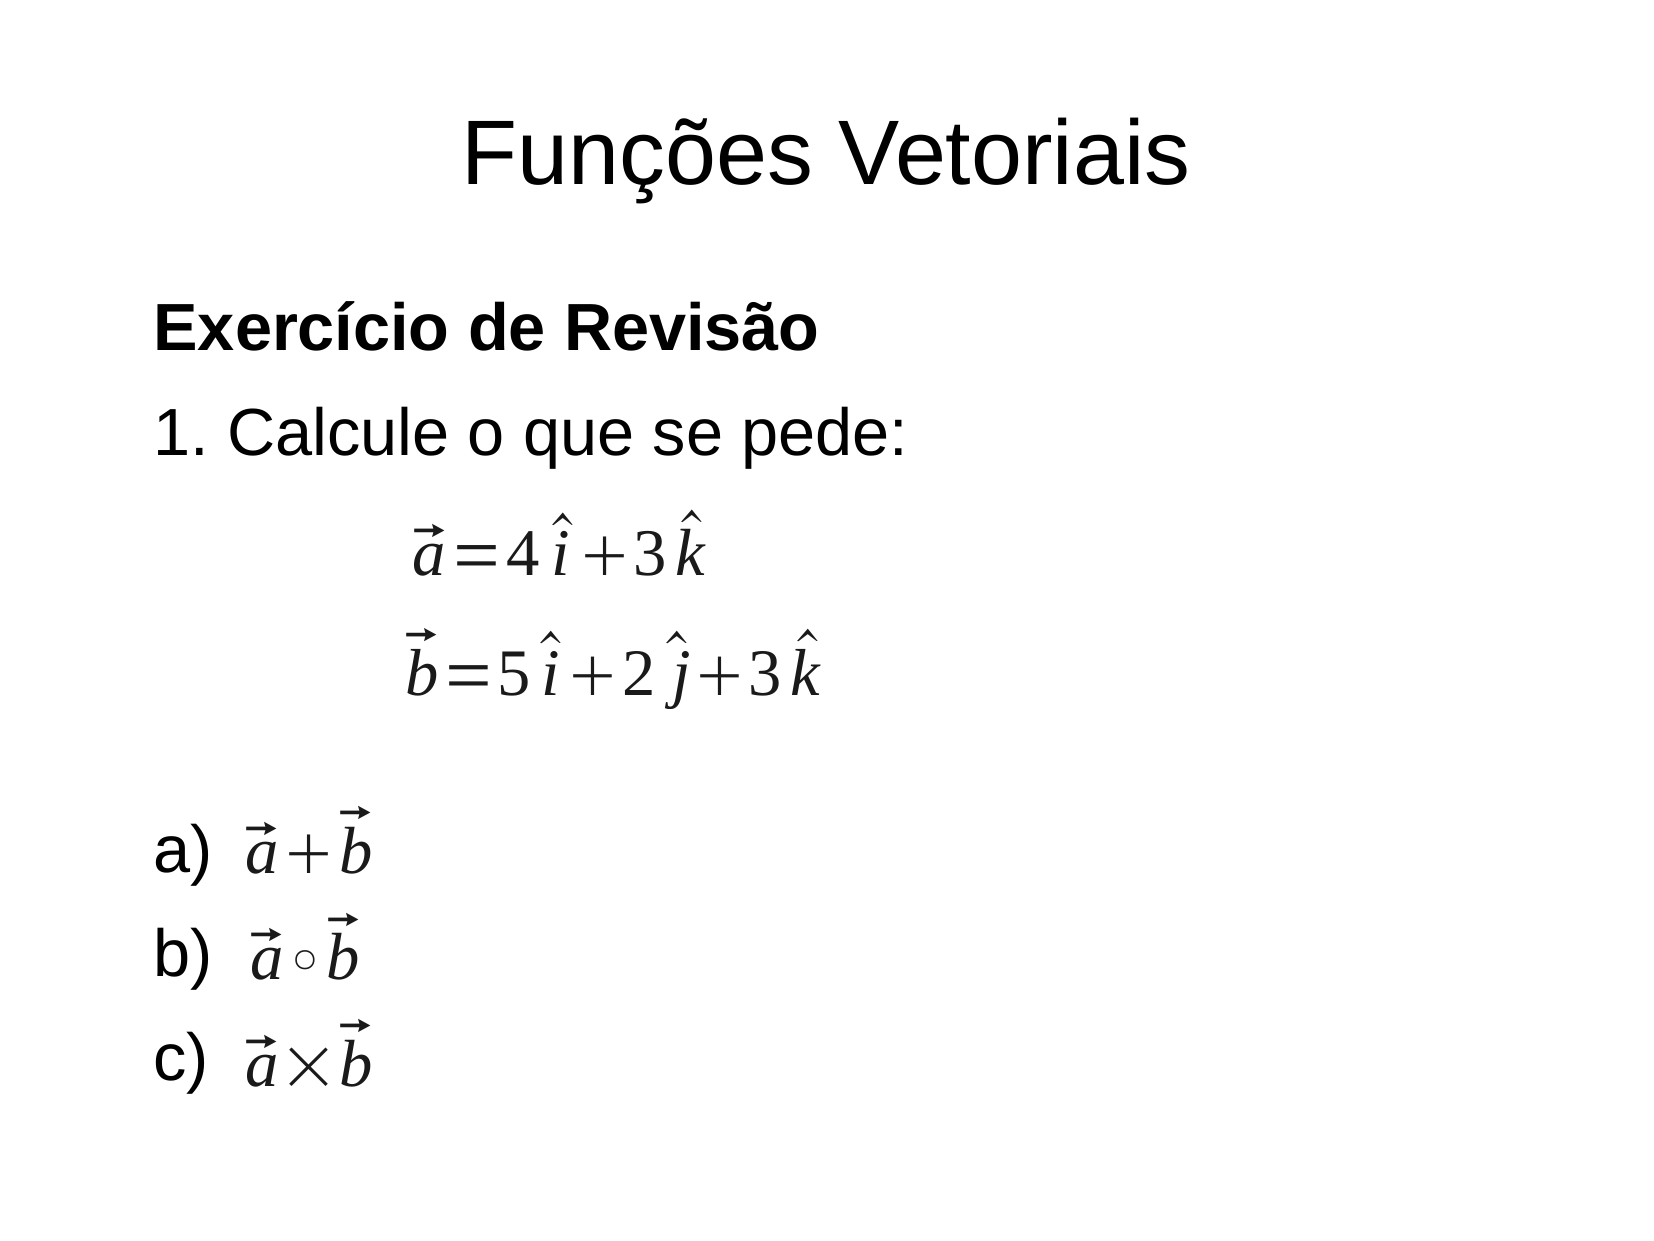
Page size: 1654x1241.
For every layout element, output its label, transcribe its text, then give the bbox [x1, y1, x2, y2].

title Funções Vetoriais [82, 49, 1571, 257]
chart [405, 506, 711, 591]
chart [237, 1015, 378, 1100]
chart [242, 909, 367, 994]
list Exercício de Revisão 1. Calcule o que se pede: a) b) c) [82, 290, 1571, 1199]
chart [397, 624, 827, 709]
chart [237, 803, 378, 888]
